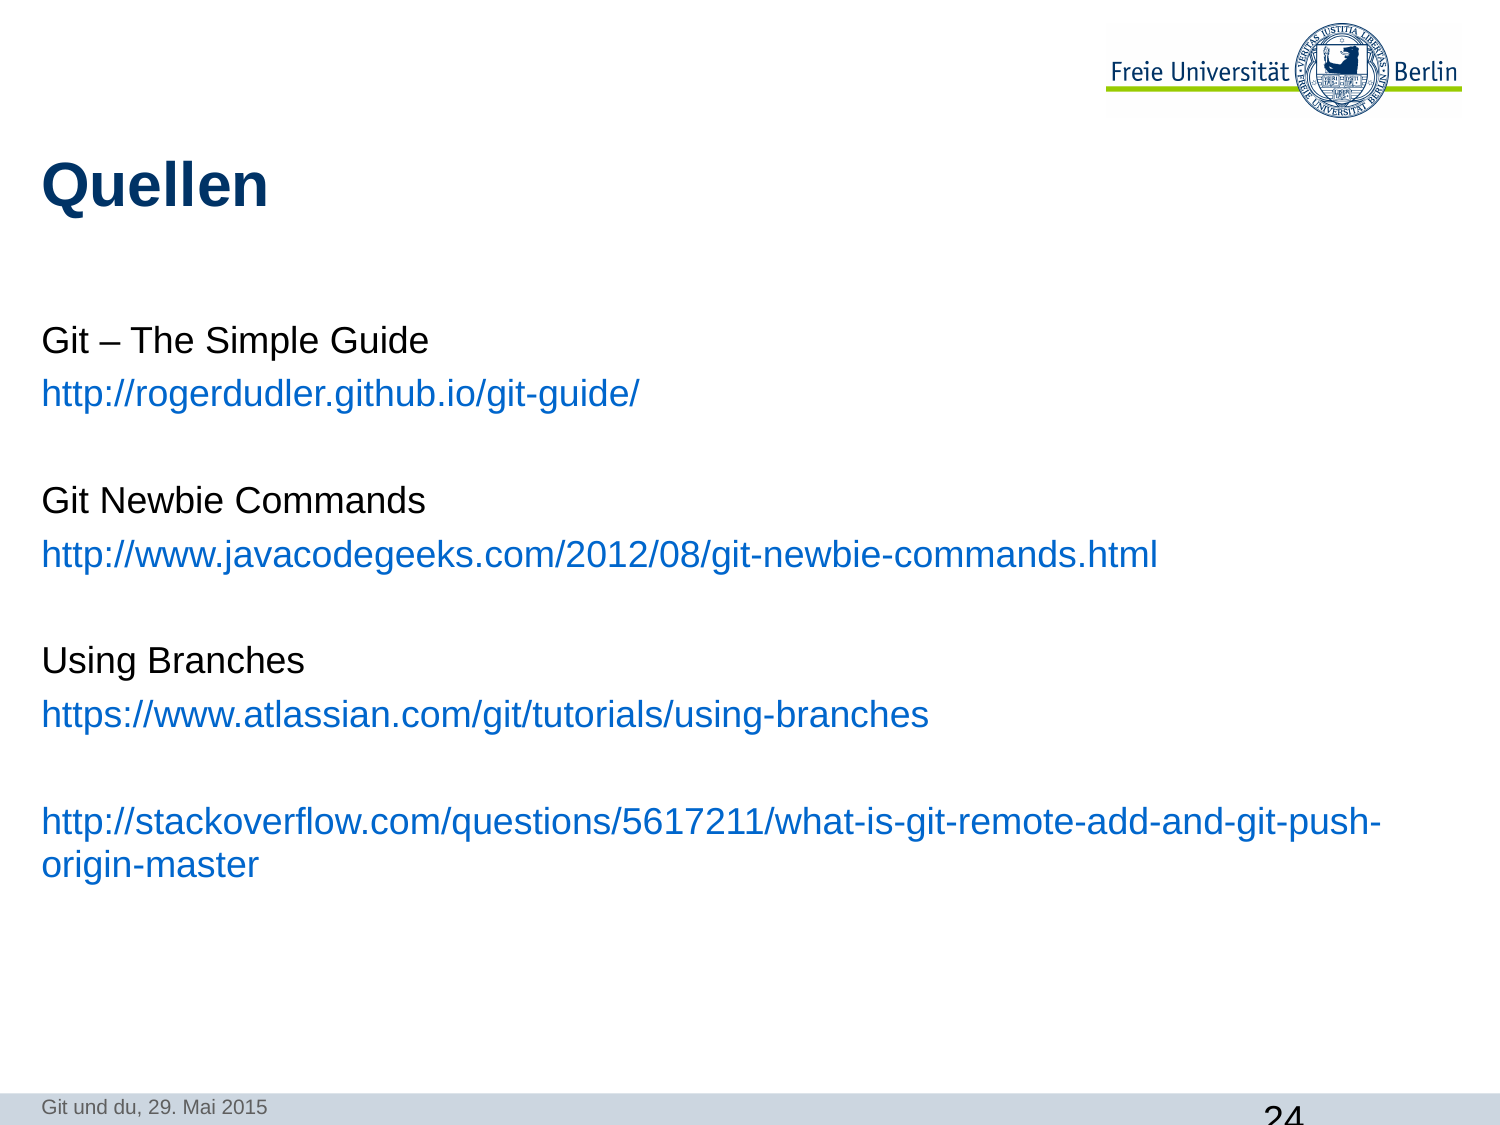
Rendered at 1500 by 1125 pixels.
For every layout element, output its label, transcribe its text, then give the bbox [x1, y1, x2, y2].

list Git – The Simple Guide http://rogerdudler.github.io/git-guide/ Git Newbie Commands http://www.javacodegeeks.com/2012/08/git-newbie-commands.html Using Branches https://www.atlassian.com/git/tutorials/using-branches http://stackoverflow.com/questions/5617211/what-is-git-remote-add-and-git-push-origin-master [41, 265, 1460, 919]
title Quellen [41, 149, 1460, 221]
picture [1106, 23, 1462, 118]
